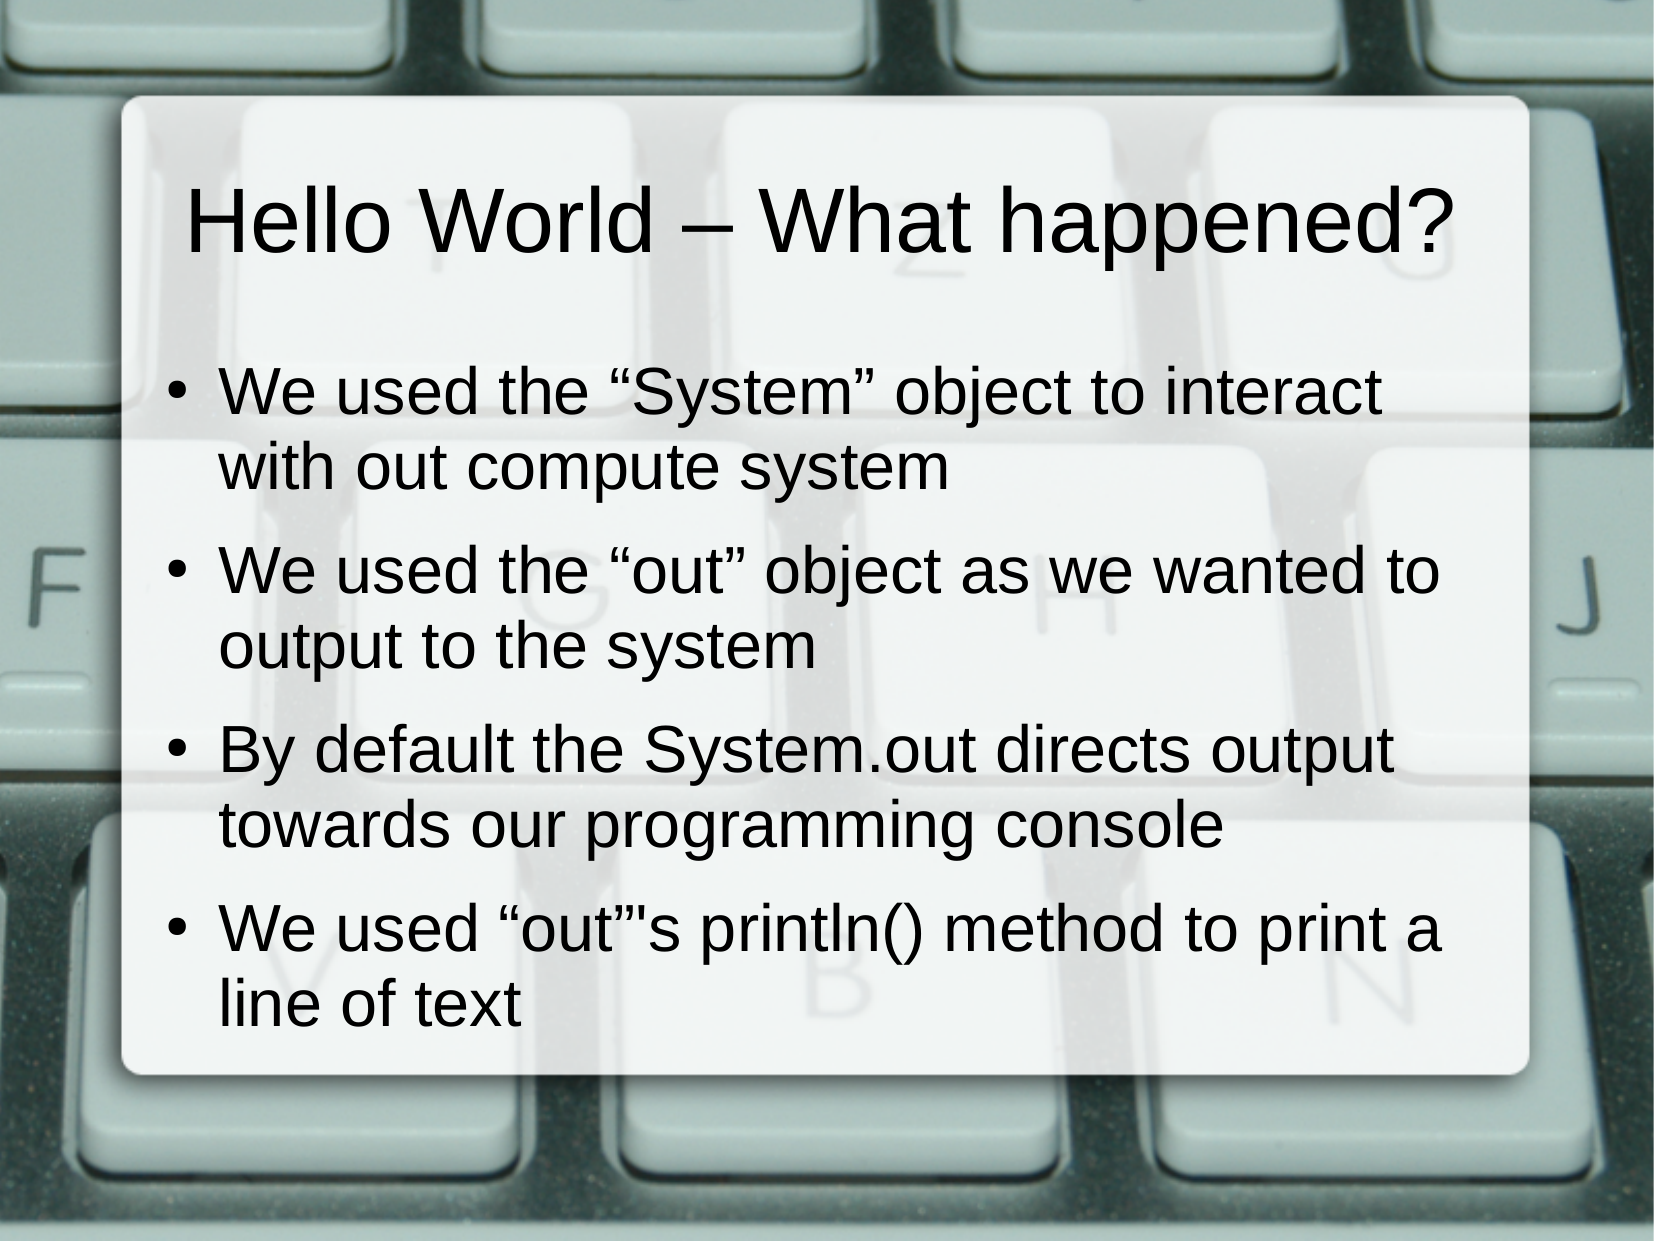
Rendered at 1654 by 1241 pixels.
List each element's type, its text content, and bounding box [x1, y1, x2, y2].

picture [0, 0, 1654, 1241]
list We used the “System” object to interact with out compute system We used the “out” object as we wanted to output to the system By default the System.out directs output towards our programming console We used “out”'s println() method to print a line of text [147, 354, 1506, 1063]
title Hello World – What happened? [135, 117, 1506, 325]
